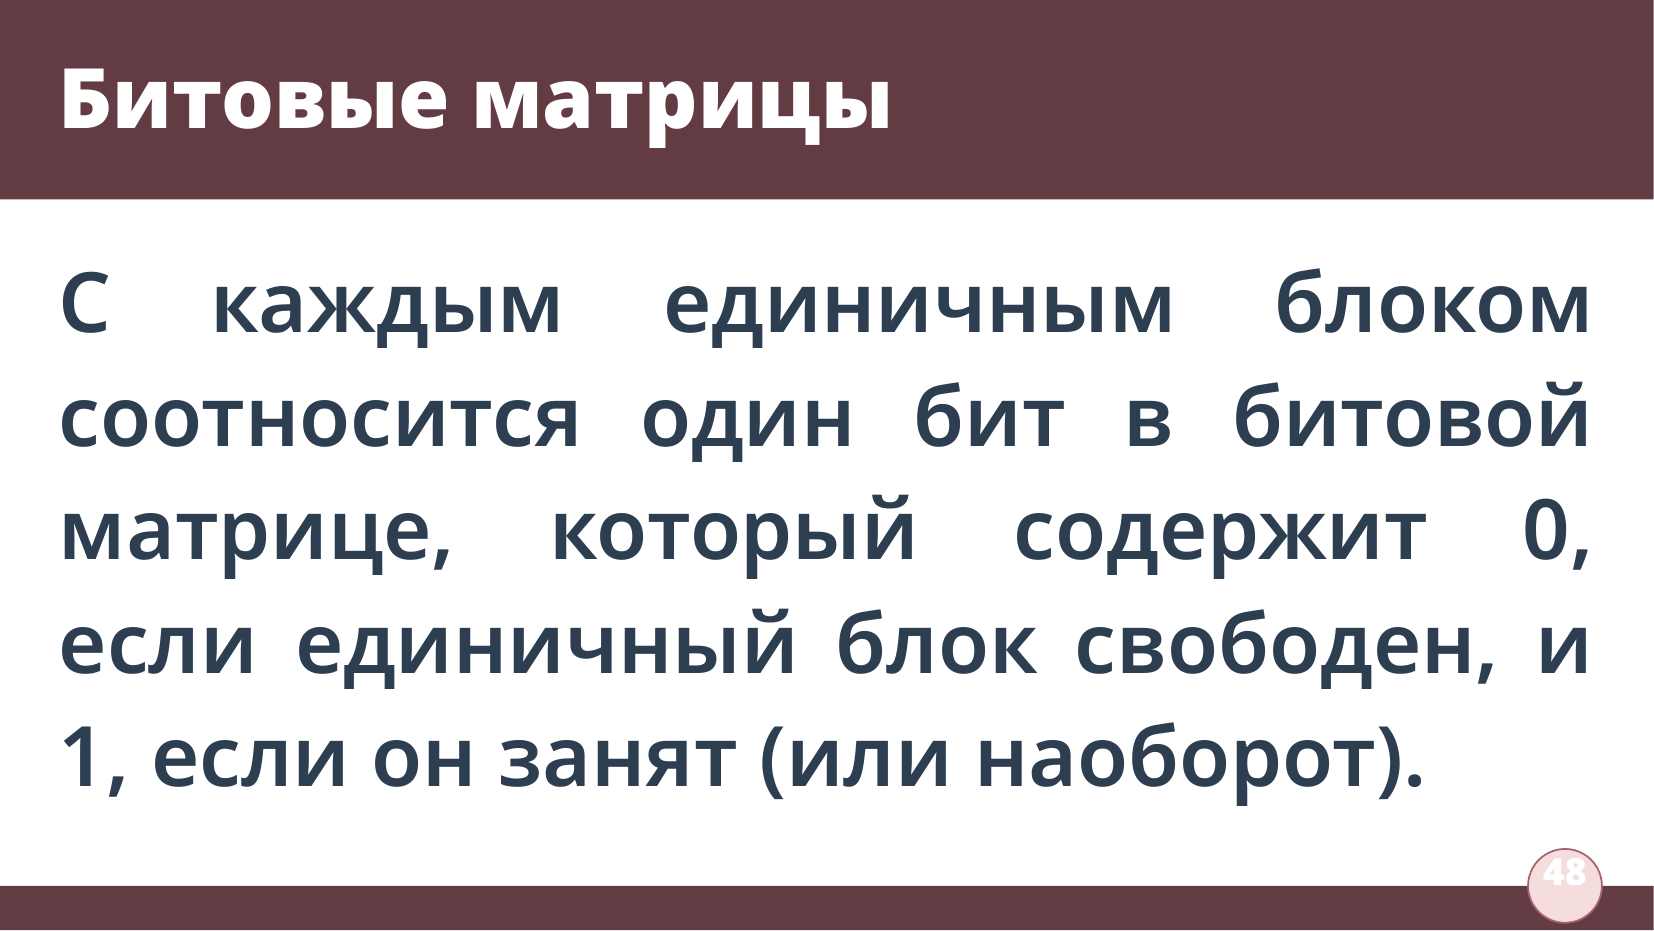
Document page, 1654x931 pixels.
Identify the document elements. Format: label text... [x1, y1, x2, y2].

title Битовые матрицы [59, 37, 1595, 155]
list С каждым единичным блоком соотносится один бит в битовой матрице, который содержит 0, если единичный блок свободен, и 1, если он занят (или наоборот). [59, 243, 1595, 864]
